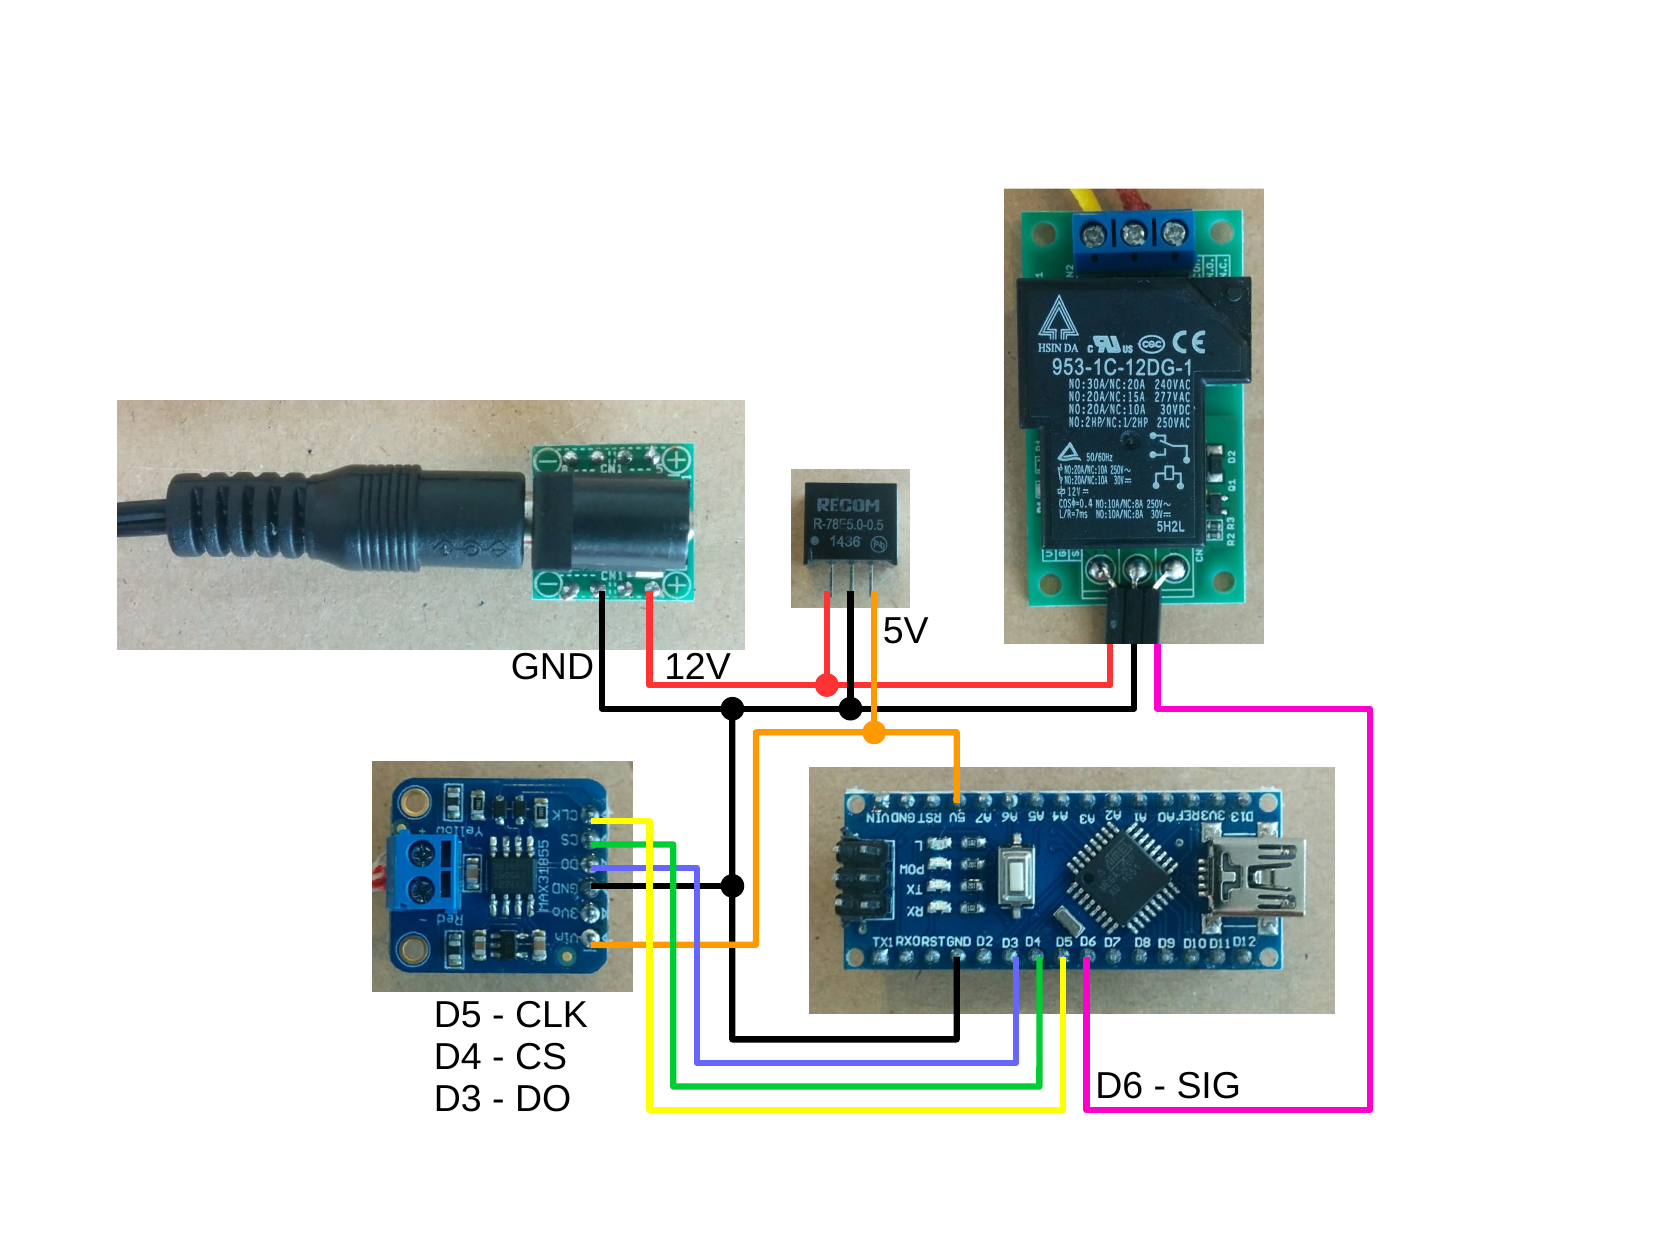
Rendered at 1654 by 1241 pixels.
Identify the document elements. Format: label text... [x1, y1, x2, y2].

text_box [838, 696, 863, 721]
text_box D5 - CLK D4 - CS D3 - DO [419, 986, 615, 1170]
picture [791, 469, 910, 608]
text_box 12V [649, 637, 792, 737]
text_box GND [496, 637, 638, 737]
text_box [830, 673, 839, 682]
text_box [720, 874, 745, 898]
text_box [862, 720, 887, 745]
picture [809, 767, 1335, 1014]
text_box [815, 688, 839, 697]
text_box [815, 673, 824, 682]
picture [372, 761, 633, 992]
text_box D6 - SIG [1080, 1057, 1264, 1157]
picture [117, 400, 745, 650]
picture [1003, 188, 1264, 645]
text_box 5V [868, 602, 1010, 702]
picture [603, 871, 633, 883]
